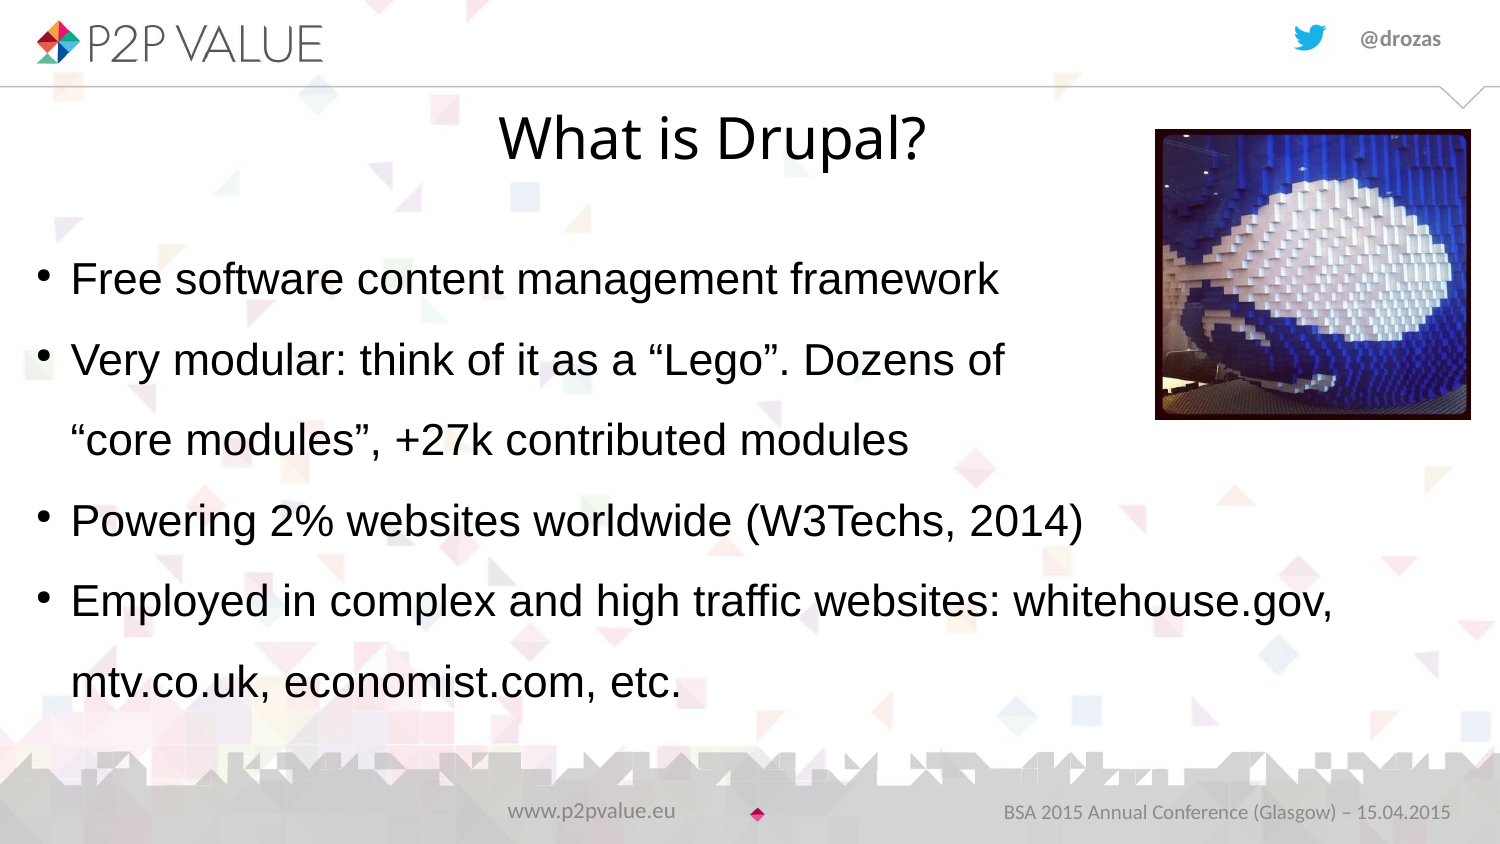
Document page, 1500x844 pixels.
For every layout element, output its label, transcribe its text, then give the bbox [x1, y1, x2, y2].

title What is Drupal? [60, 92, 1366, 162]
text_box www.p2pvalue.eu [501, 789, 720, 829]
picture [0, 0, 1500, 844]
subtitle Free software content management framework Very modular: think of it as a “Lego”. Dozens of “core modules”, +27k contributed modules Powering 2% websites worldwide (W3Techs, 2014) Employed in complex and high traffic websites: whitehouse.gov, mtv.co.uk, economist.com, etc. [22, 162, 1500, 718]
text_box @drozas [1333, 15, 1455, 60]
text_box BSA 2015 Annual Conference (Glasgow) – 15.04.2015 [777, 788, 1470, 834]
